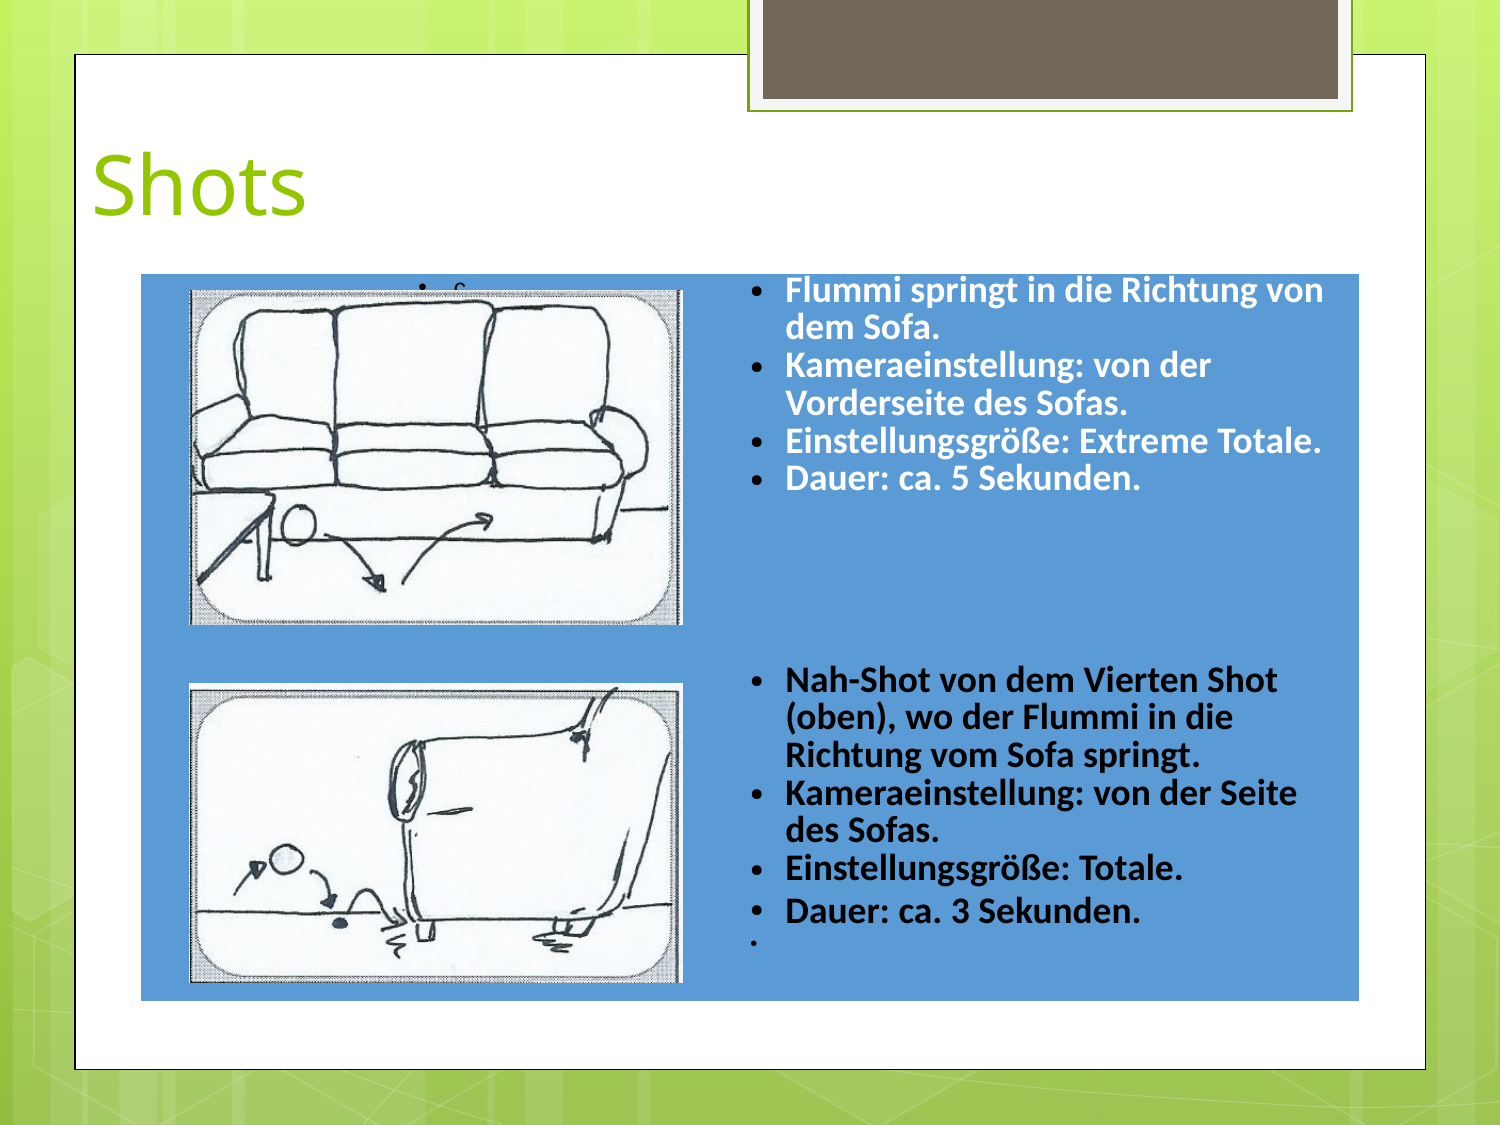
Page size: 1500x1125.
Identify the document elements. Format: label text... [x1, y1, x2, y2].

picture [189, 290, 683, 625]
table_header Flummi springt in die Richtung von dem Sofa. Kameraeinstellung: von der Vorderseite des Sofas. Einstellungsgröße: Extreme Totale. Dauer: ca. 5 Sekunden. [750, 274, 1359, 664]
title Shots [76, 51, 1229, 240]
picture [189, 683, 683, 983]
table_cell [141, 664, 750, 1001]
table_header c [141, 274, 750, 664]
table_cell Nah-Shot von dem Vierten Shot (oben), wo der Flummi in die Richtung vom Sofa springt. Kameraeinstellung: von der Seite des Sofas. Einstellungsgröße: Totale. Dauer: ca. 3 Sekunden. [750, 664, 1359, 1001]
